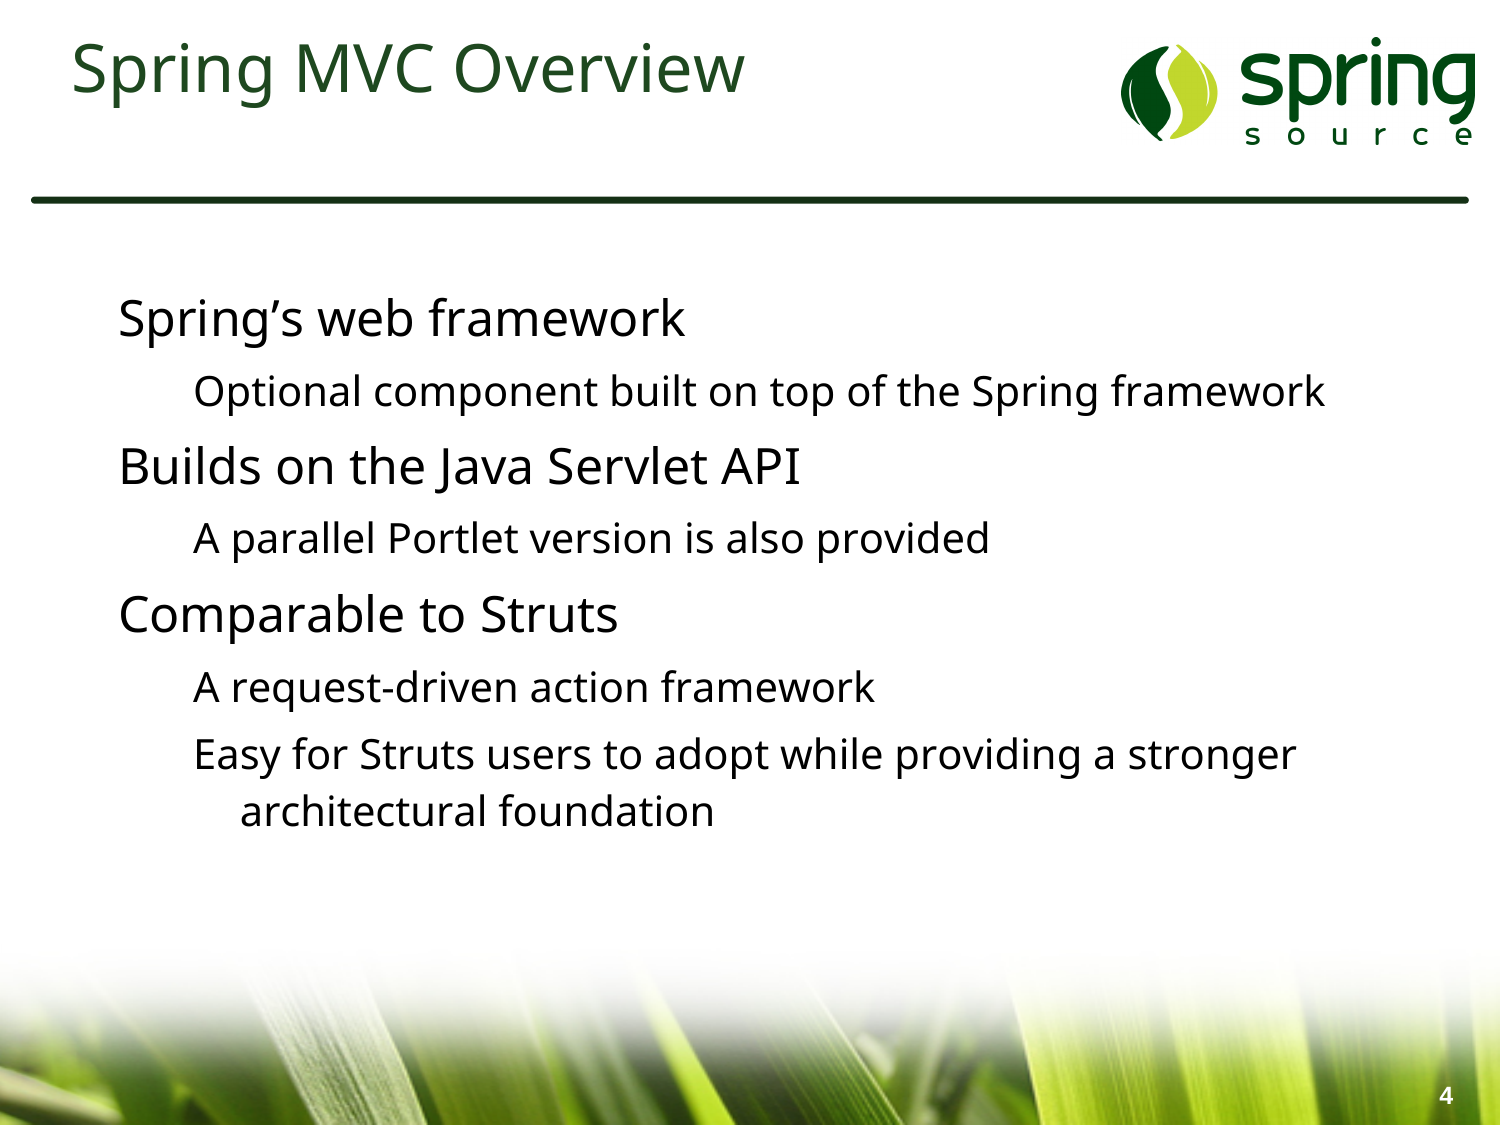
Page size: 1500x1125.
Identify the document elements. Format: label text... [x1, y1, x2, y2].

list Spring’s web framework Optional component built on top of the Spring framework Builds on the Java Servlet API A parallel Portlet version is also provided Comparable to Struts A request-driven action framework Easy for Struts users to adopt while providing a stronger architectural foundation [103, 275, 1394, 938]
title Spring MVC Overview [56, 13, 1089, 176]
picture [0, 944, 1500, 1125]
picture [1121, 37, 1475, 145]
